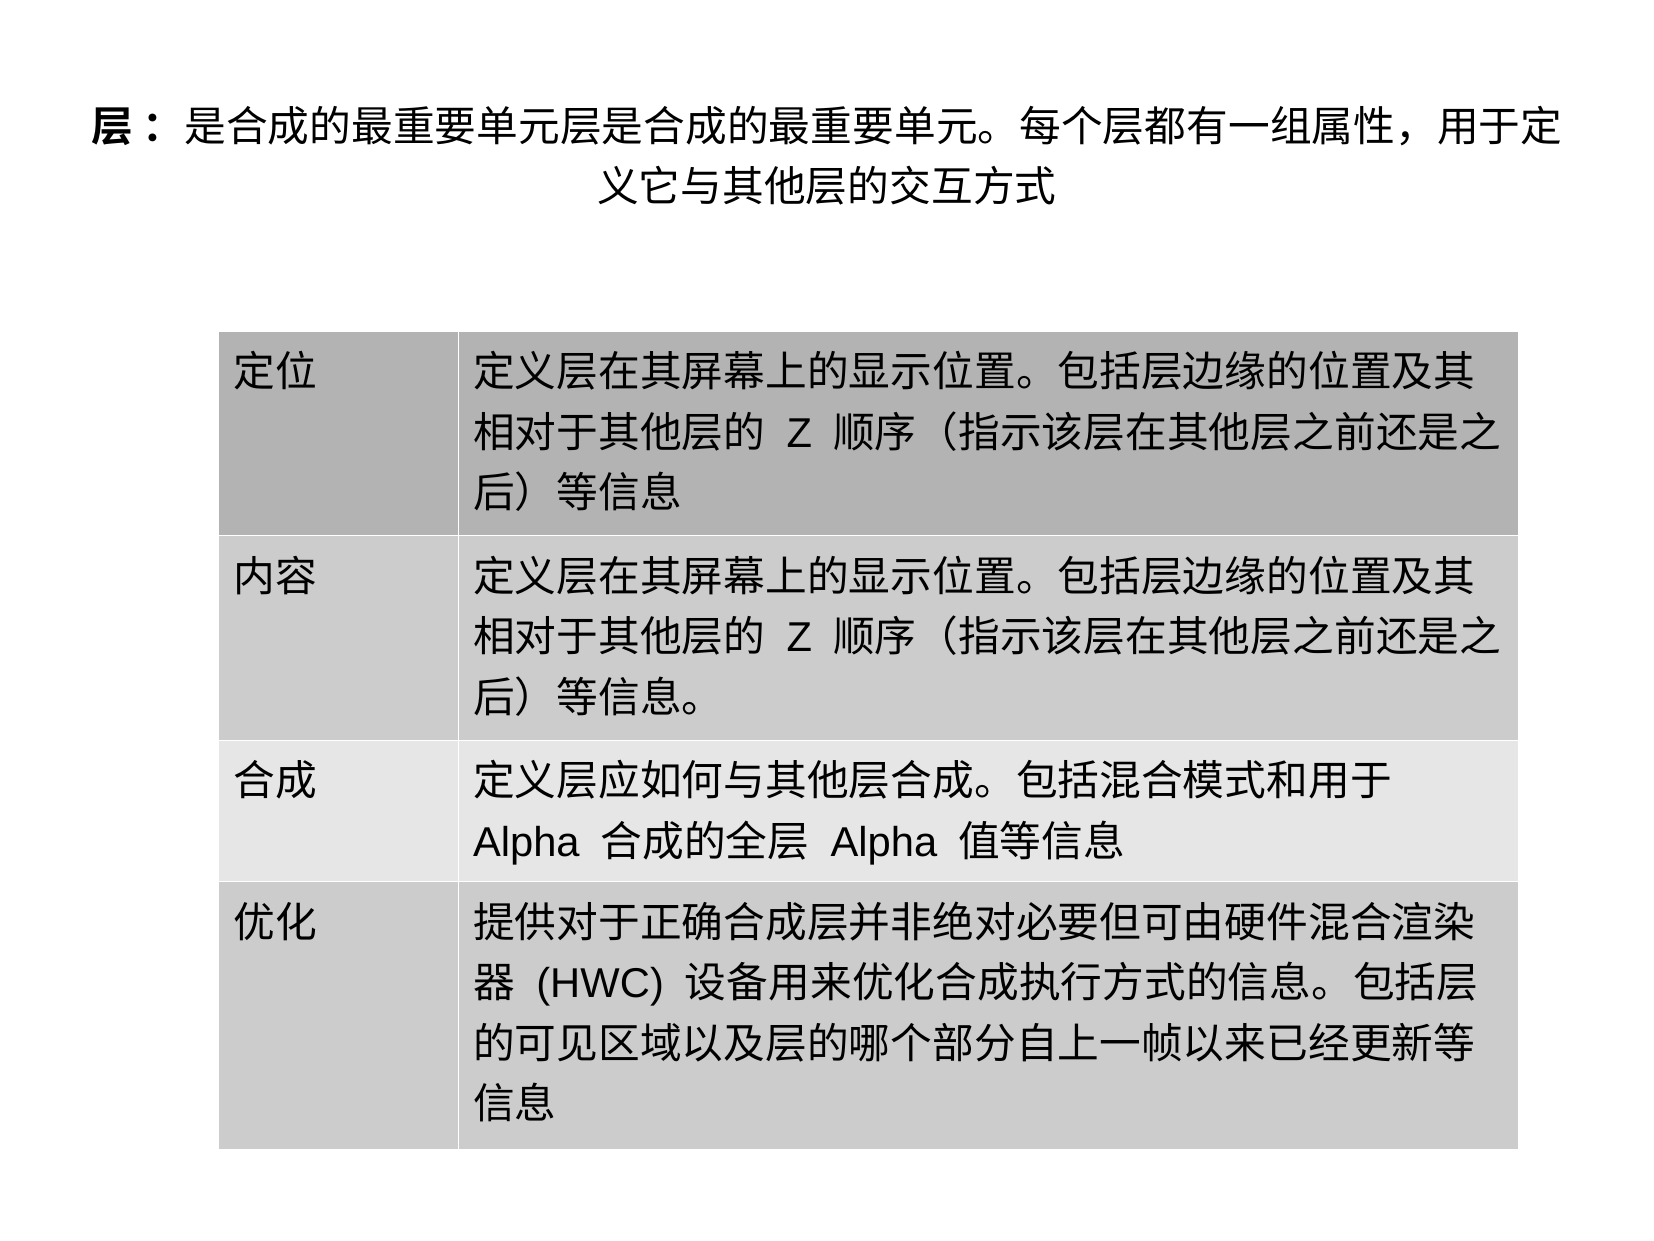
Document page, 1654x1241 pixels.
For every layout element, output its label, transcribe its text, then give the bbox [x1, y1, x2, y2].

table_header 定义层在其屏幕上的显示位置。包括层边缘的位置及其相对于其他层的 Z 顺序（指示该层在其他层之前还是之后）等信息 [459, 332, 1518, 535]
table_cell 提供对于正确合成层并非绝对必要但可由硬件混合渲染器 (HWC) 设备用来优化合成执行方式的信息。包括层的可见区域以及层的哪个部分自上一帧以来已经更新等信息 [459, 882, 1518, 1149]
table_header 定位 [219, 332, 458, 535]
table_cell 定义层应如何与其他层合成。包括混合模式和用于 Alpha 合成的全层 Alpha 值等信息 [459, 741, 1518, 881]
table_cell 合成 [219, 741, 458, 881]
table_cell 优化 [219, 882, 458, 1149]
table_cell 内容 [219, 536, 458, 740]
title 层 ：是合成的最重要单元层是合成的最重要单元。每个层都有一组属性，用于定义它与其他层的交互方式 [82, 49, 1571, 257]
table_cell 定义层在其屏幕上的显示位置。包括层边缘的位置及其相对于其他层的 Z 顺序（指示该层在其他层之前还是之后）等信息。 [459, 536, 1518, 740]
